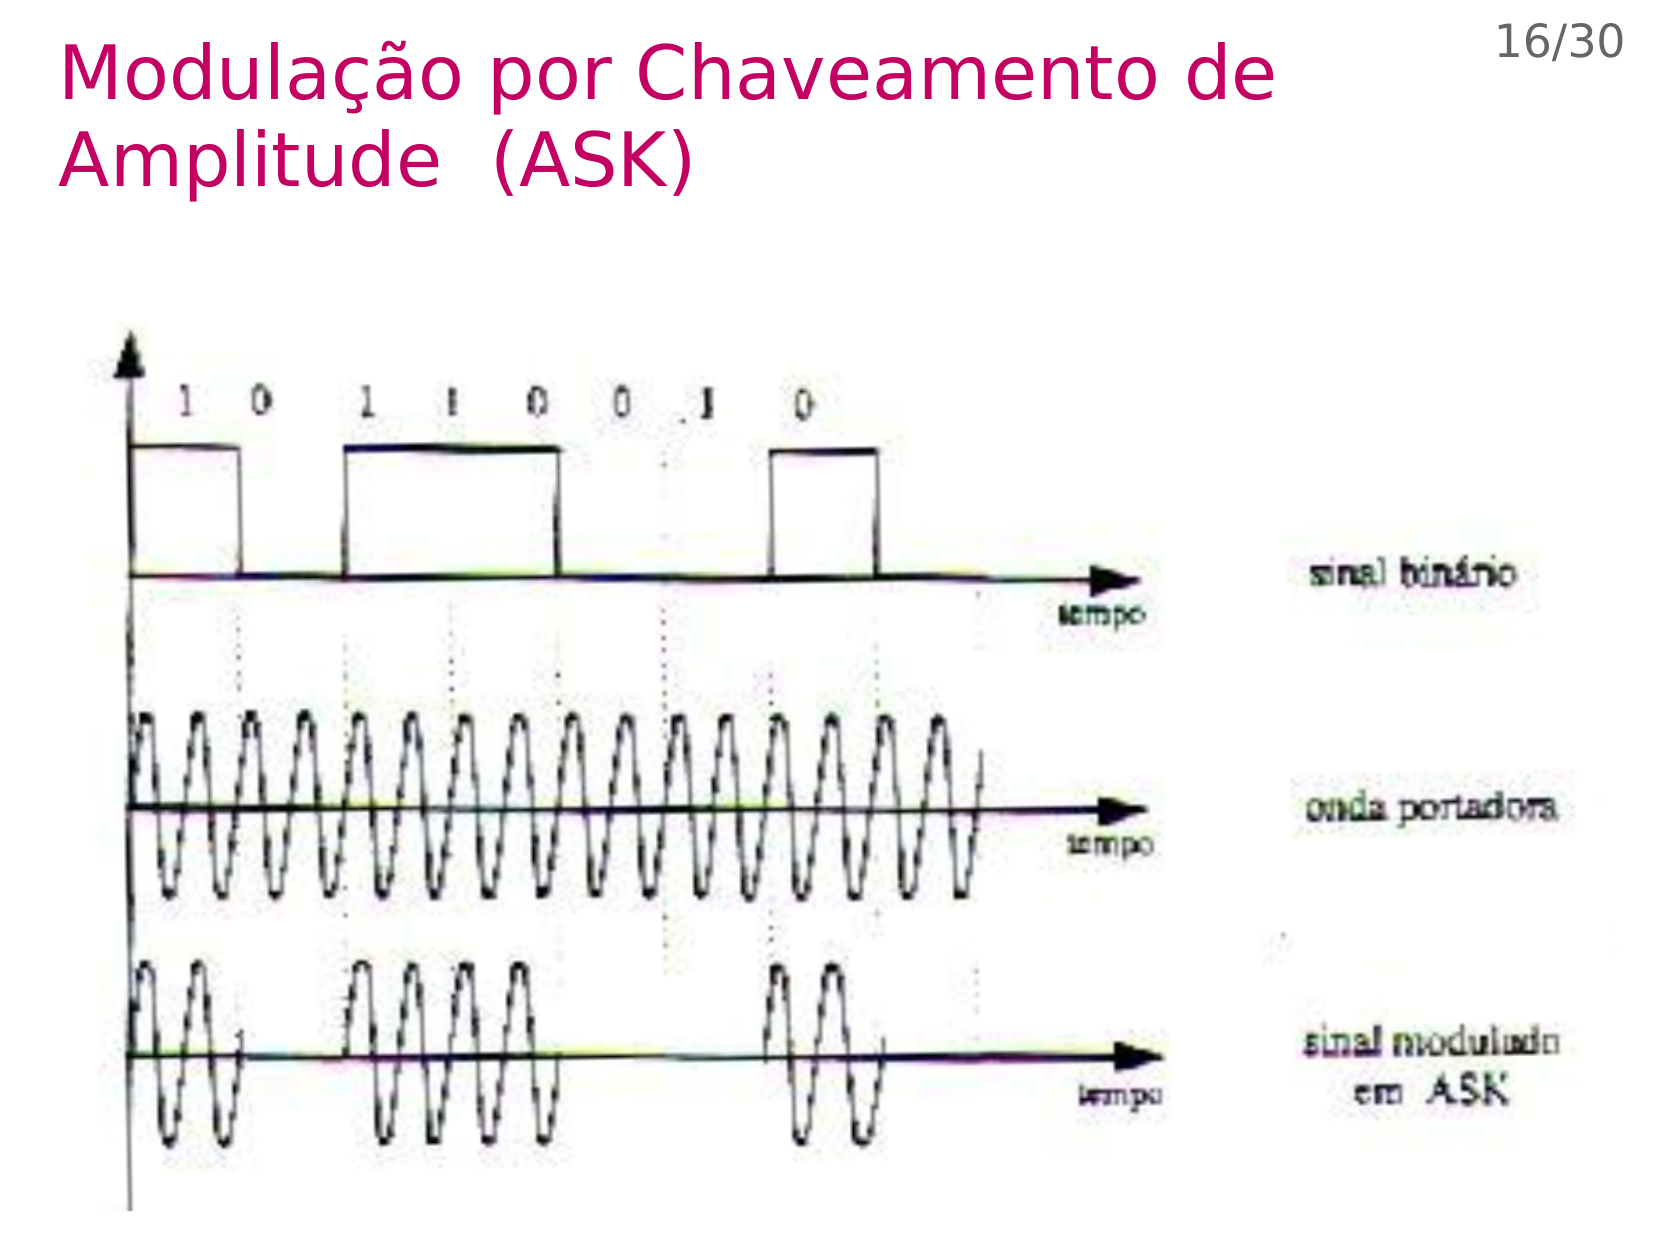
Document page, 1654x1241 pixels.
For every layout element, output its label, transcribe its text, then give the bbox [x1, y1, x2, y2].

title Modulação por Chaveamento de Amplitude (ASK) [59, 30, 1625, 237]
picture [59, 294, 1624, 1213]
